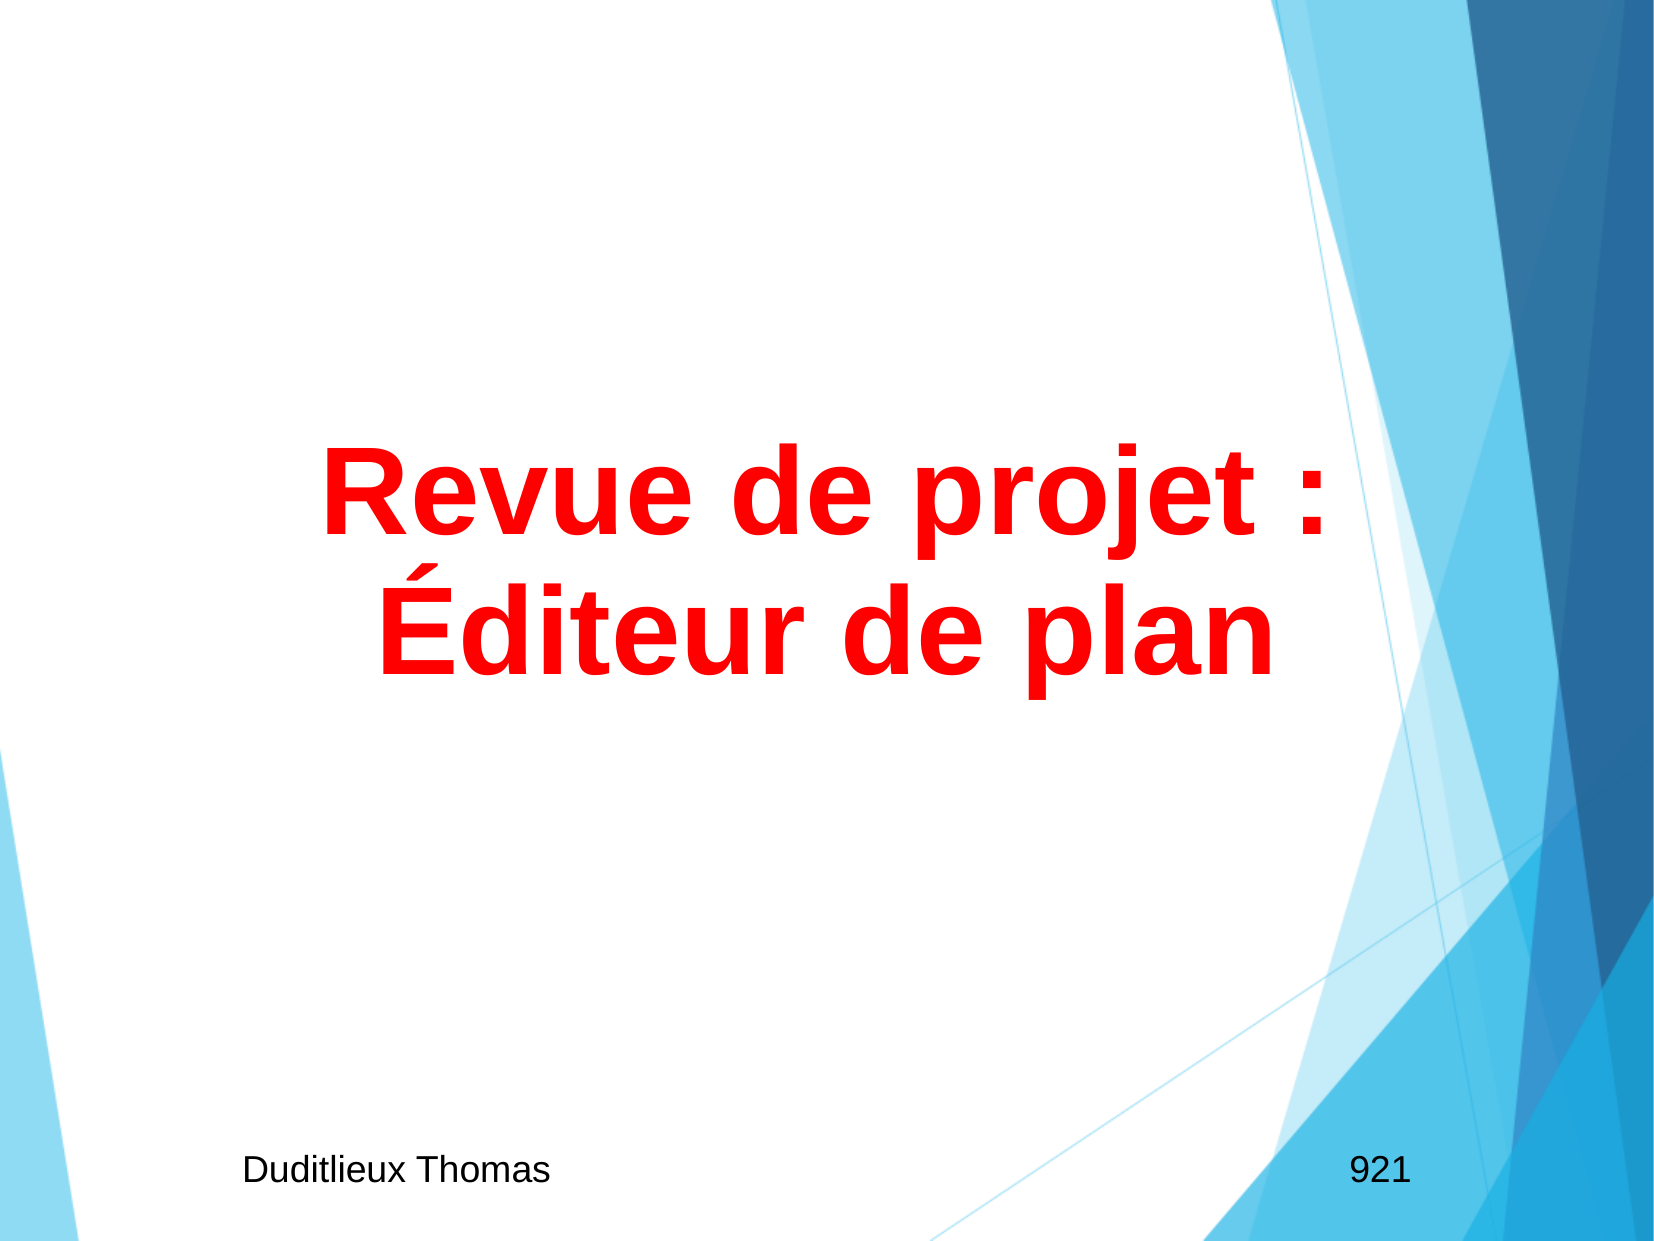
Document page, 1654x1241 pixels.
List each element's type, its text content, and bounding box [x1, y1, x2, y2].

title Revue de projet : Éditeur de plan [82, 407, 1571, 716]
picture [0, 0, 1654, 1098]
title Duditlieux Thomas 921 [0, 1098, 1654, 1241]
